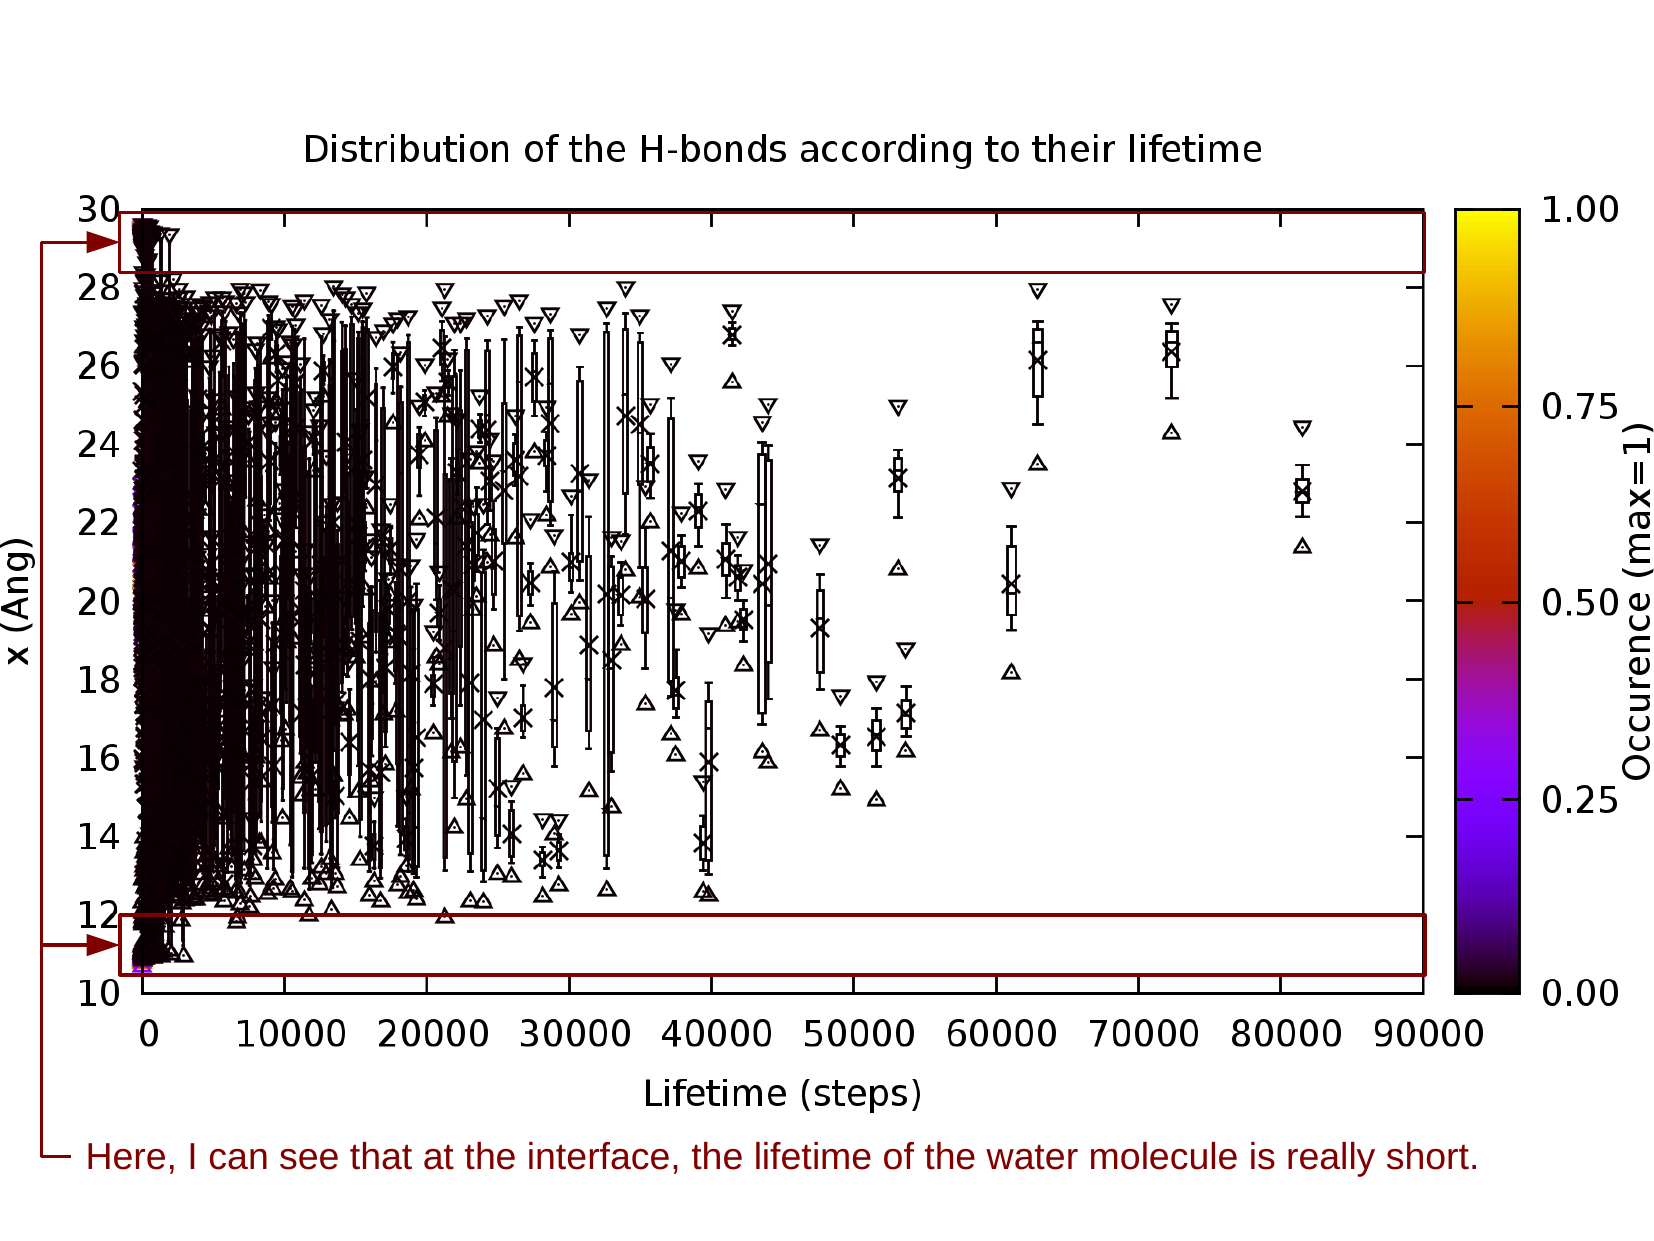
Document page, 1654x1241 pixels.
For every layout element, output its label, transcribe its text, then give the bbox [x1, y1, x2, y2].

picture [122, 917, 1423, 973]
text_box Here, I can see that at the interface, the lifetime of the water molecule is really short. [70, 1128, 1496, 1186]
picture [121, 214, 1423, 271]
picture [0, 134, 1654, 1113]
